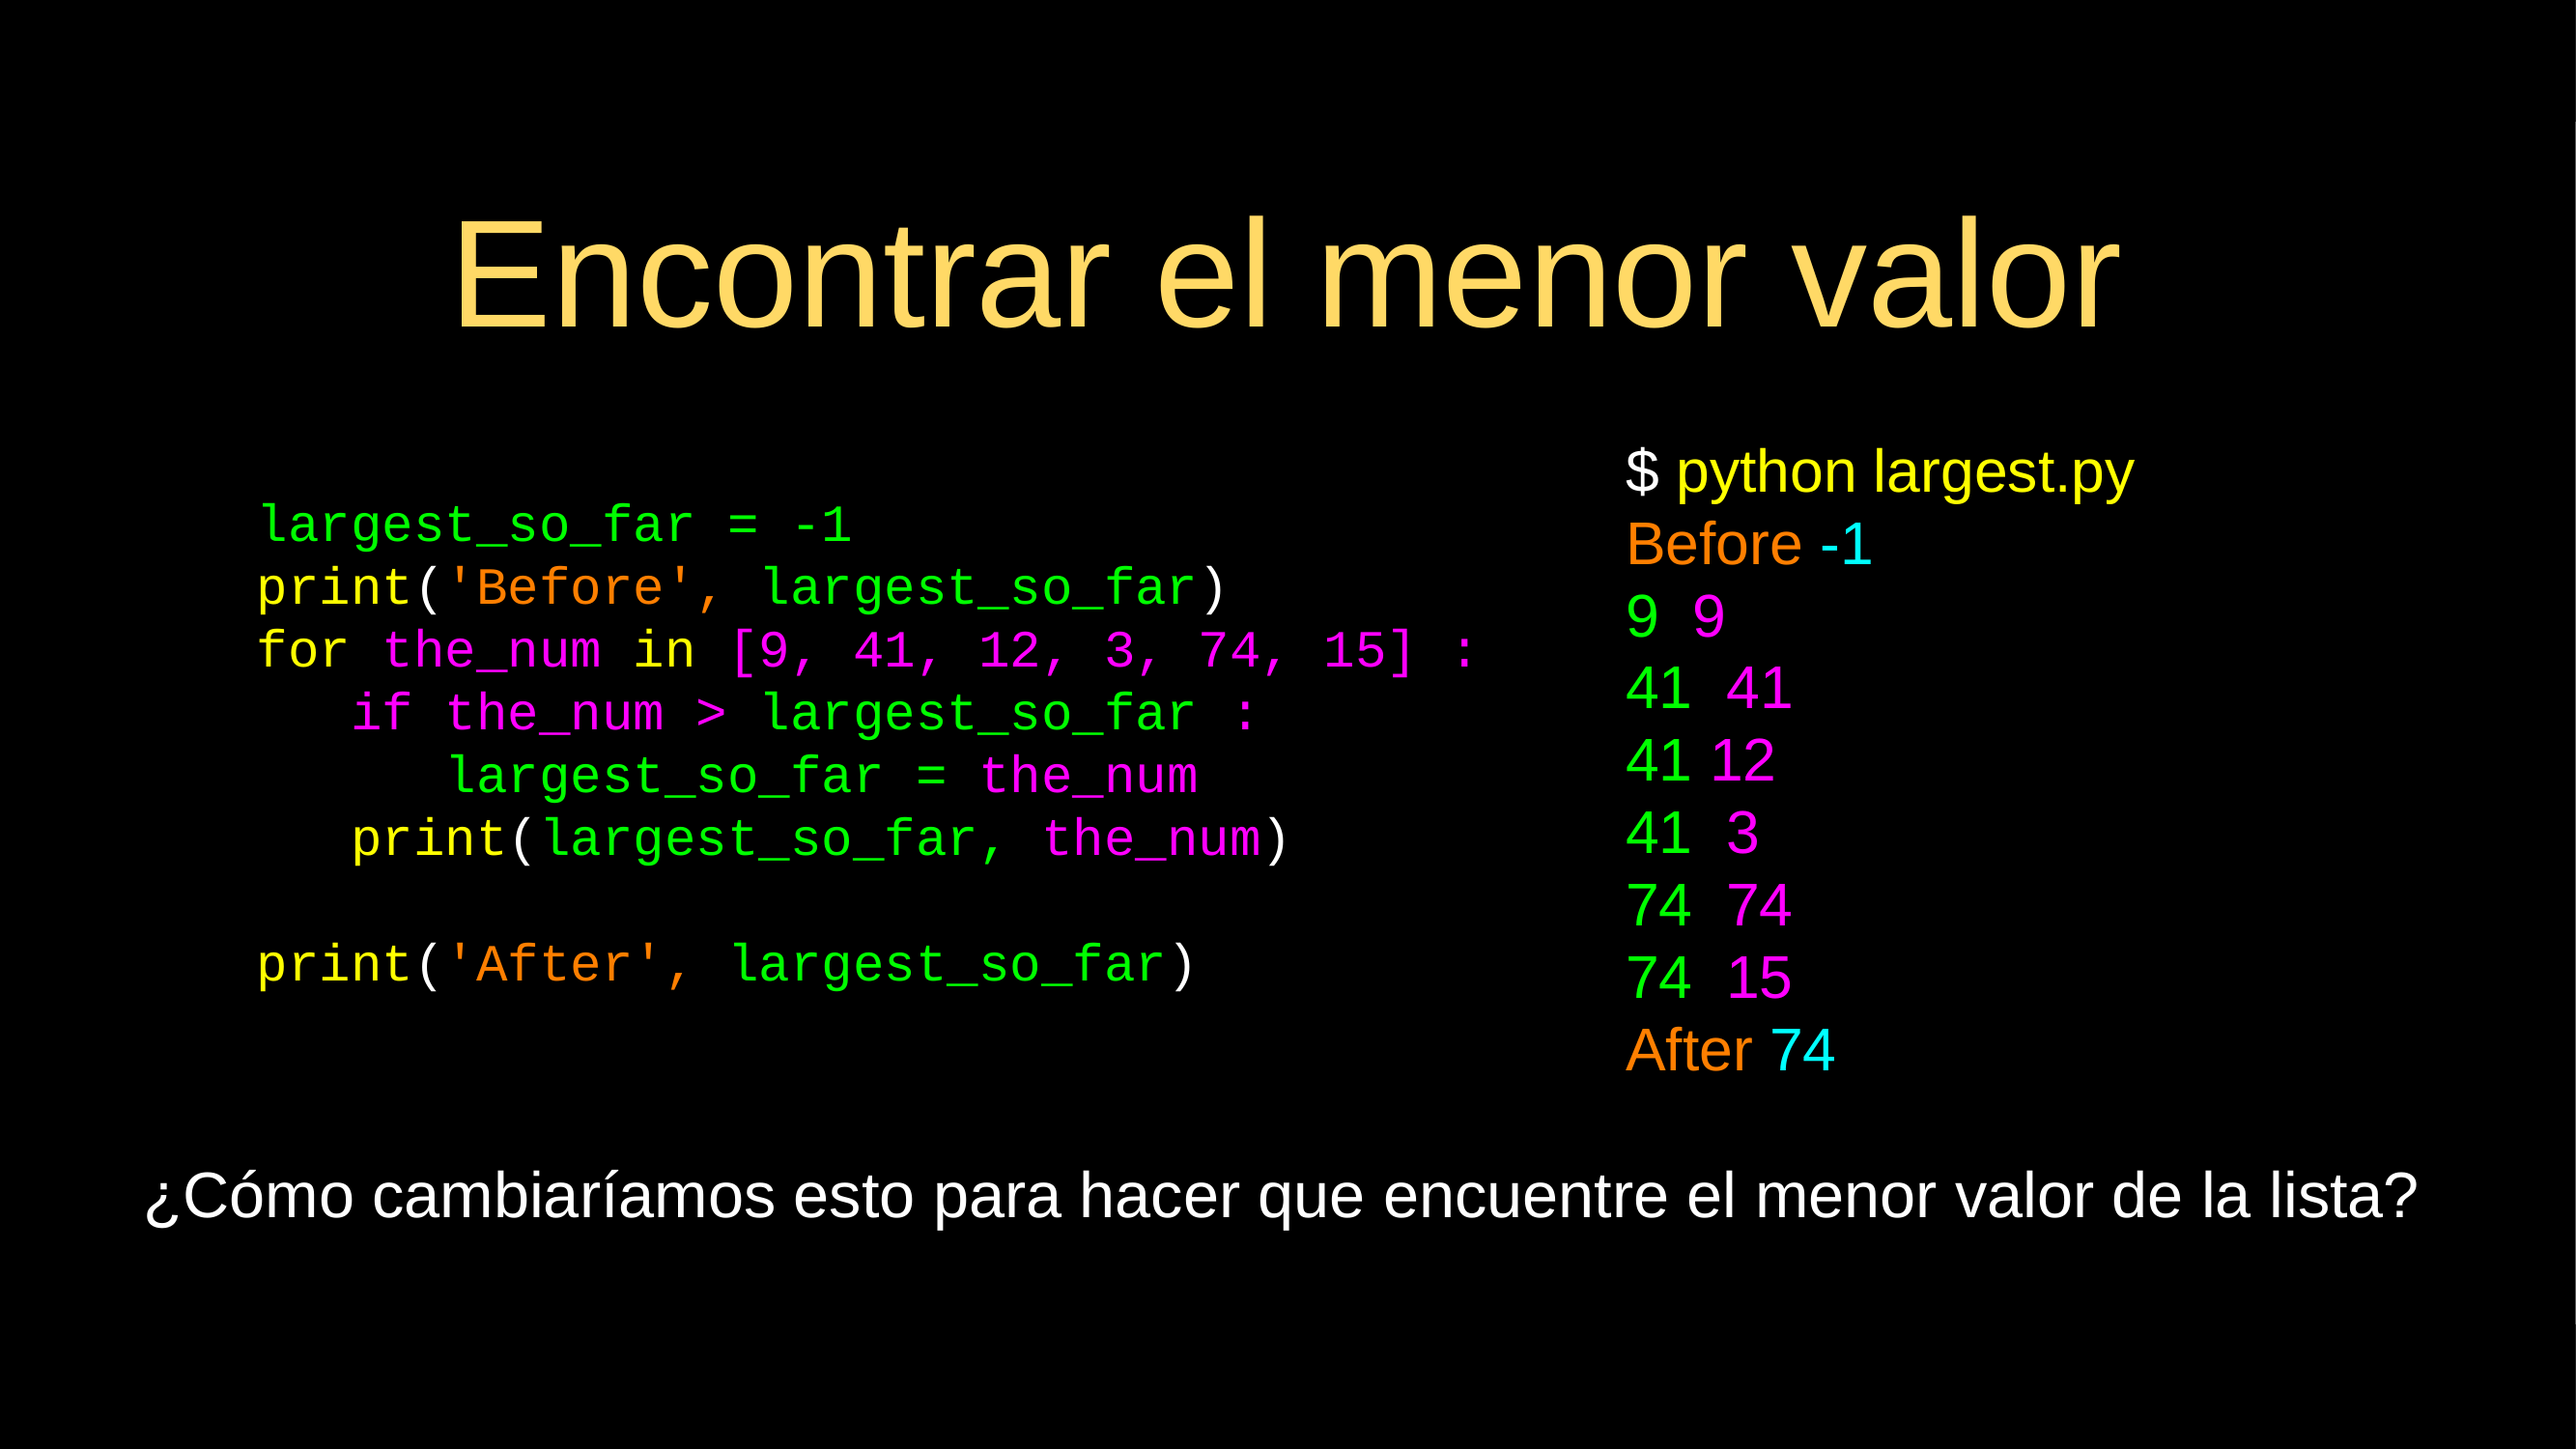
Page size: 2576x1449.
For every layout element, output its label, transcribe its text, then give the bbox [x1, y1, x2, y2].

text_box ¿Cómo cambiaríamos esto para hacer que encuentre el menor valor de la lista? [143, 1097, 2482, 1274]
title Encontrar el menor valor [183, 129, 2392, 403]
text_box largest_so_far = -1 print('Before', largest_so_far) for the_num in [9, 41, 12, 3, 74, 15] : if the_num > largest_so_far : largest_so_far = the_num print(largest_so_far, the_num) print('After', largest_so_far) [256, 476, 1524, 1004]
text_box $ python largest.py Before -1 9 9 41 41 41 12 41 3 74 74 74 15 After 74 [1626, 403, 2295, 1097]
